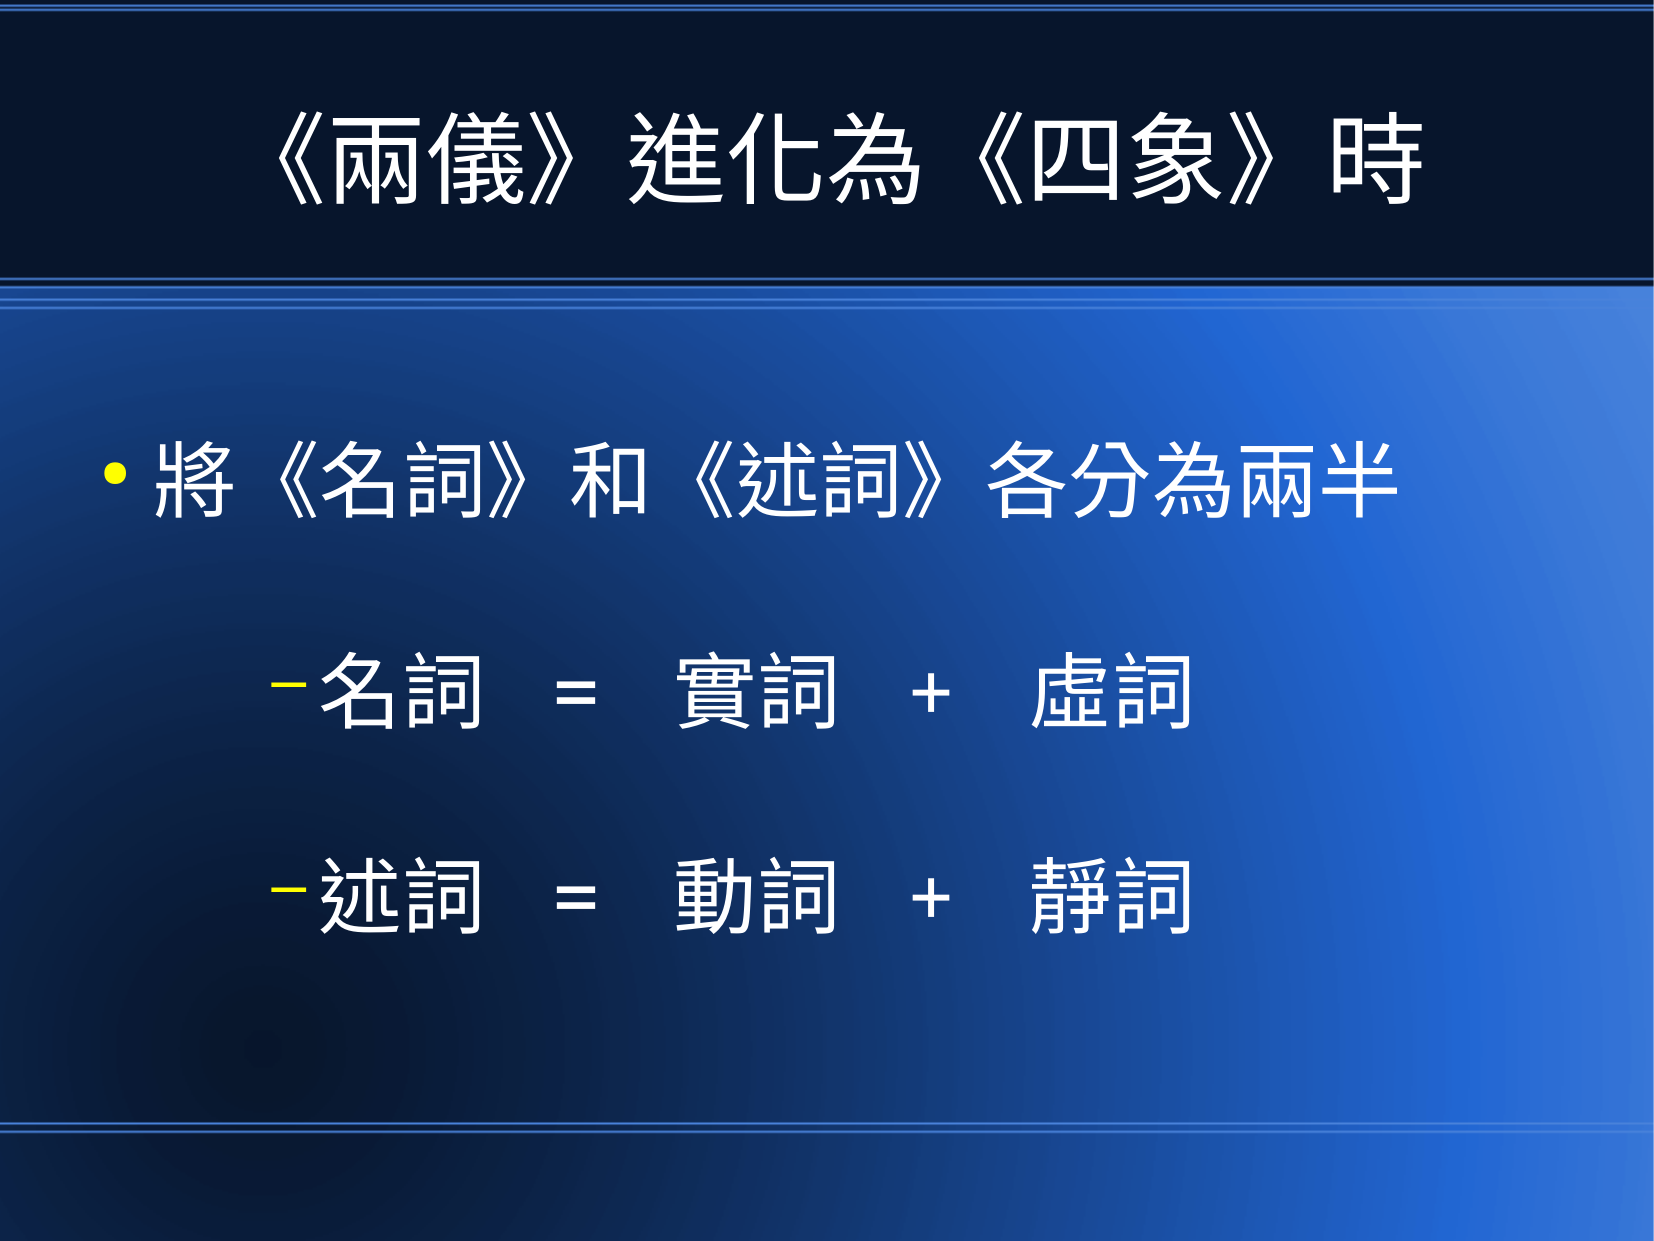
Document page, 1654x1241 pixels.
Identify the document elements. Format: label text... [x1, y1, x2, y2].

title 《兩儀》進化為《四象》時 [82, 49, 1571, 257]
picture [0, 0, 1654, 1241]
list 將《名詞》和《述詞》各分為兩半 名詞 = 實詞 + 虛詞 述詞 = 動詞 + 靜詞 [82, 355, 1571, 1241]
